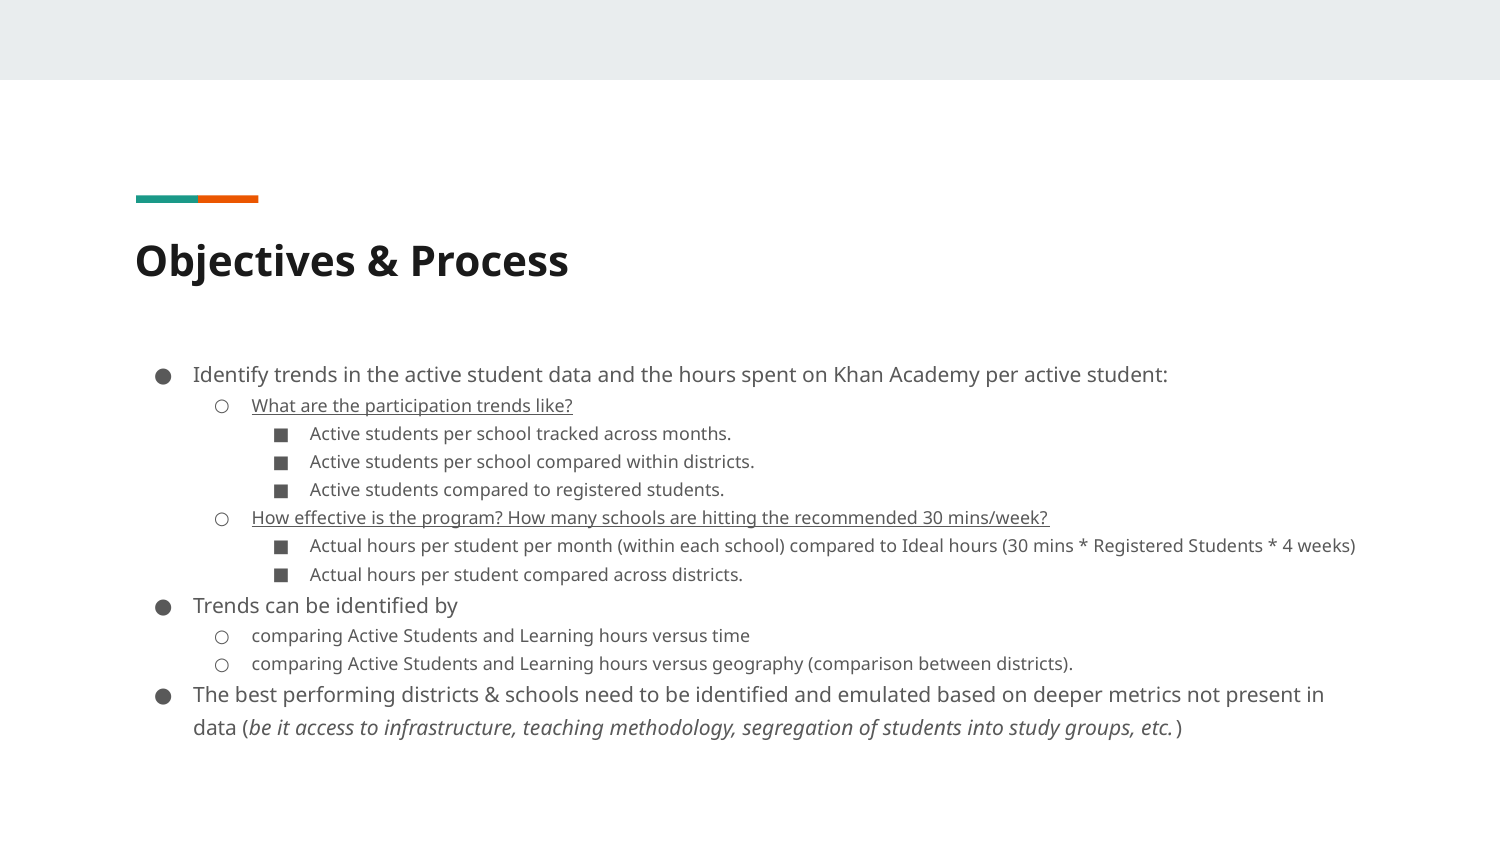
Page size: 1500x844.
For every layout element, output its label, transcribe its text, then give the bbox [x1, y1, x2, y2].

title Objectives & Process [119, 216, 1381, 305]
list Identify trends in the active student data and the hours spent on Khan Academy per active student: What are the participation trends like? Active students per school tracked across months. Active students per school compared within districts. Active students compared to registered students. How effective is the program? How many schools are hitting the recommended 30 mins/week? Actual hours per student per month (within each school) compared to Ideal hours (30 mins * Registered Students * 4 weeks) Actual hours per student compared across districts. Trends can be identified by comparing Active Students and Learning hours versus time comparing Active Students and Learning hours versus geography (comparison between districts). The best performing districts & schools need to be identified and emulated based on deeper metrics not present in data (be it access to infrastructure, teaching methodology, segregation of students into study groups, etc.) [119, 341, 1381, 779]
